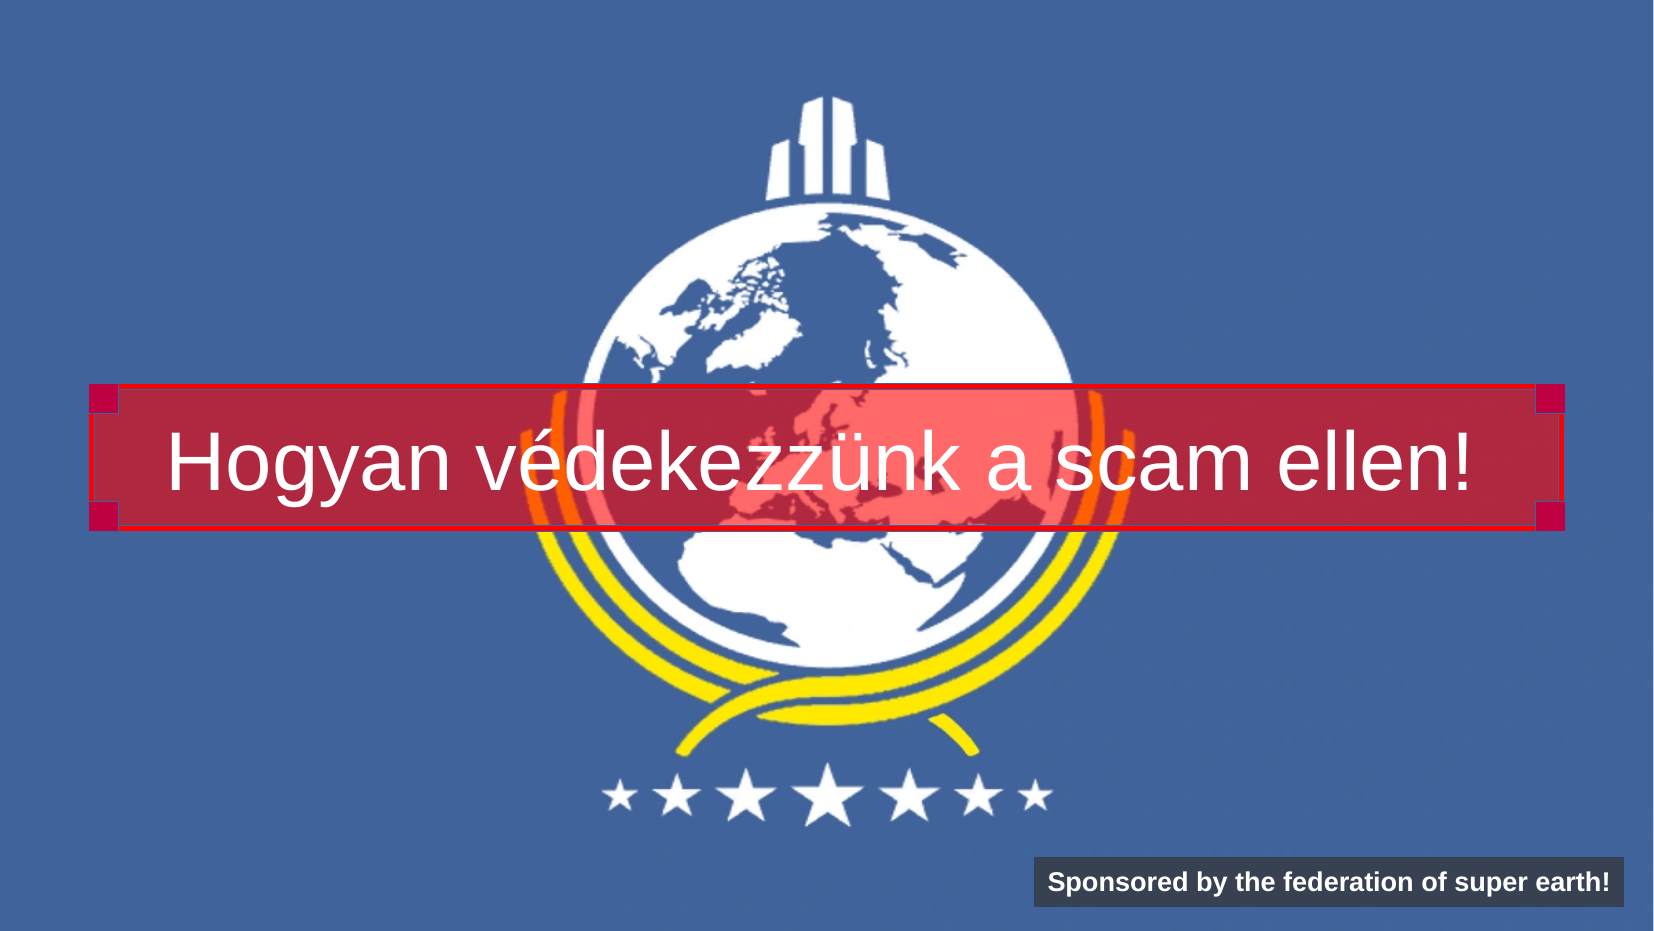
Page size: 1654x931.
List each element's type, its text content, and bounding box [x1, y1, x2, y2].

title Sponsored by the federation of super earth! [1033, 848, 1625, 916]
text_box [88, 383, 1566, 532]
title Hogyan védekezzünk a scam ellen! [95, 390, 1558, 525]
title Hogyan védekezzünk a scam ellen! [76, 383, 1565, 540]
picture [0, 0, 1654, 931]
